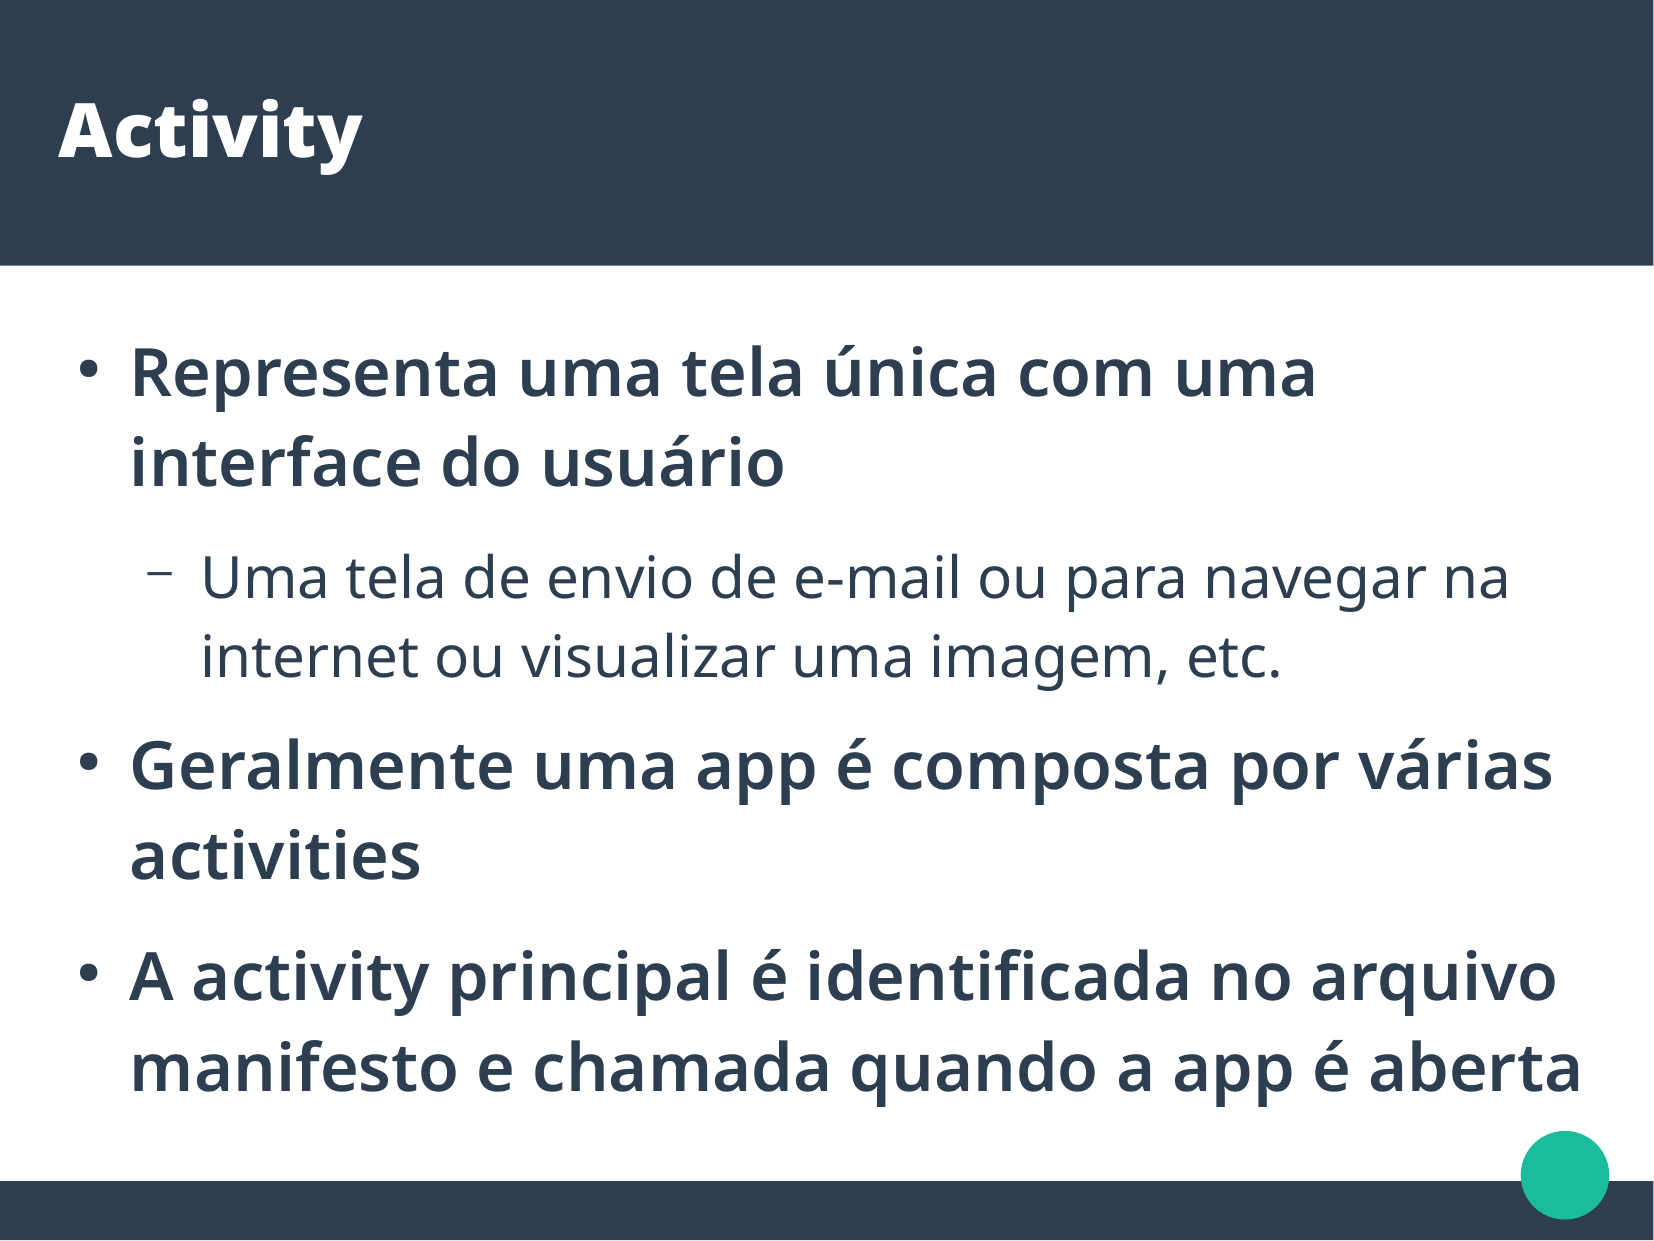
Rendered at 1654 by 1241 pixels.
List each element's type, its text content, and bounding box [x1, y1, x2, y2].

list Representa uma tela única com uma interface do usuário Uma tela de envio de e-mail ou para navegar na internet ou visualizar uma imagem, etc. Geralmente uma app é composta por várias activities A activity principal é identificada no arquivo manifesto e chamada quando a app é aberta [59, 324, 1595, 1152]
title Activity [59, 49, 1595, 207]
